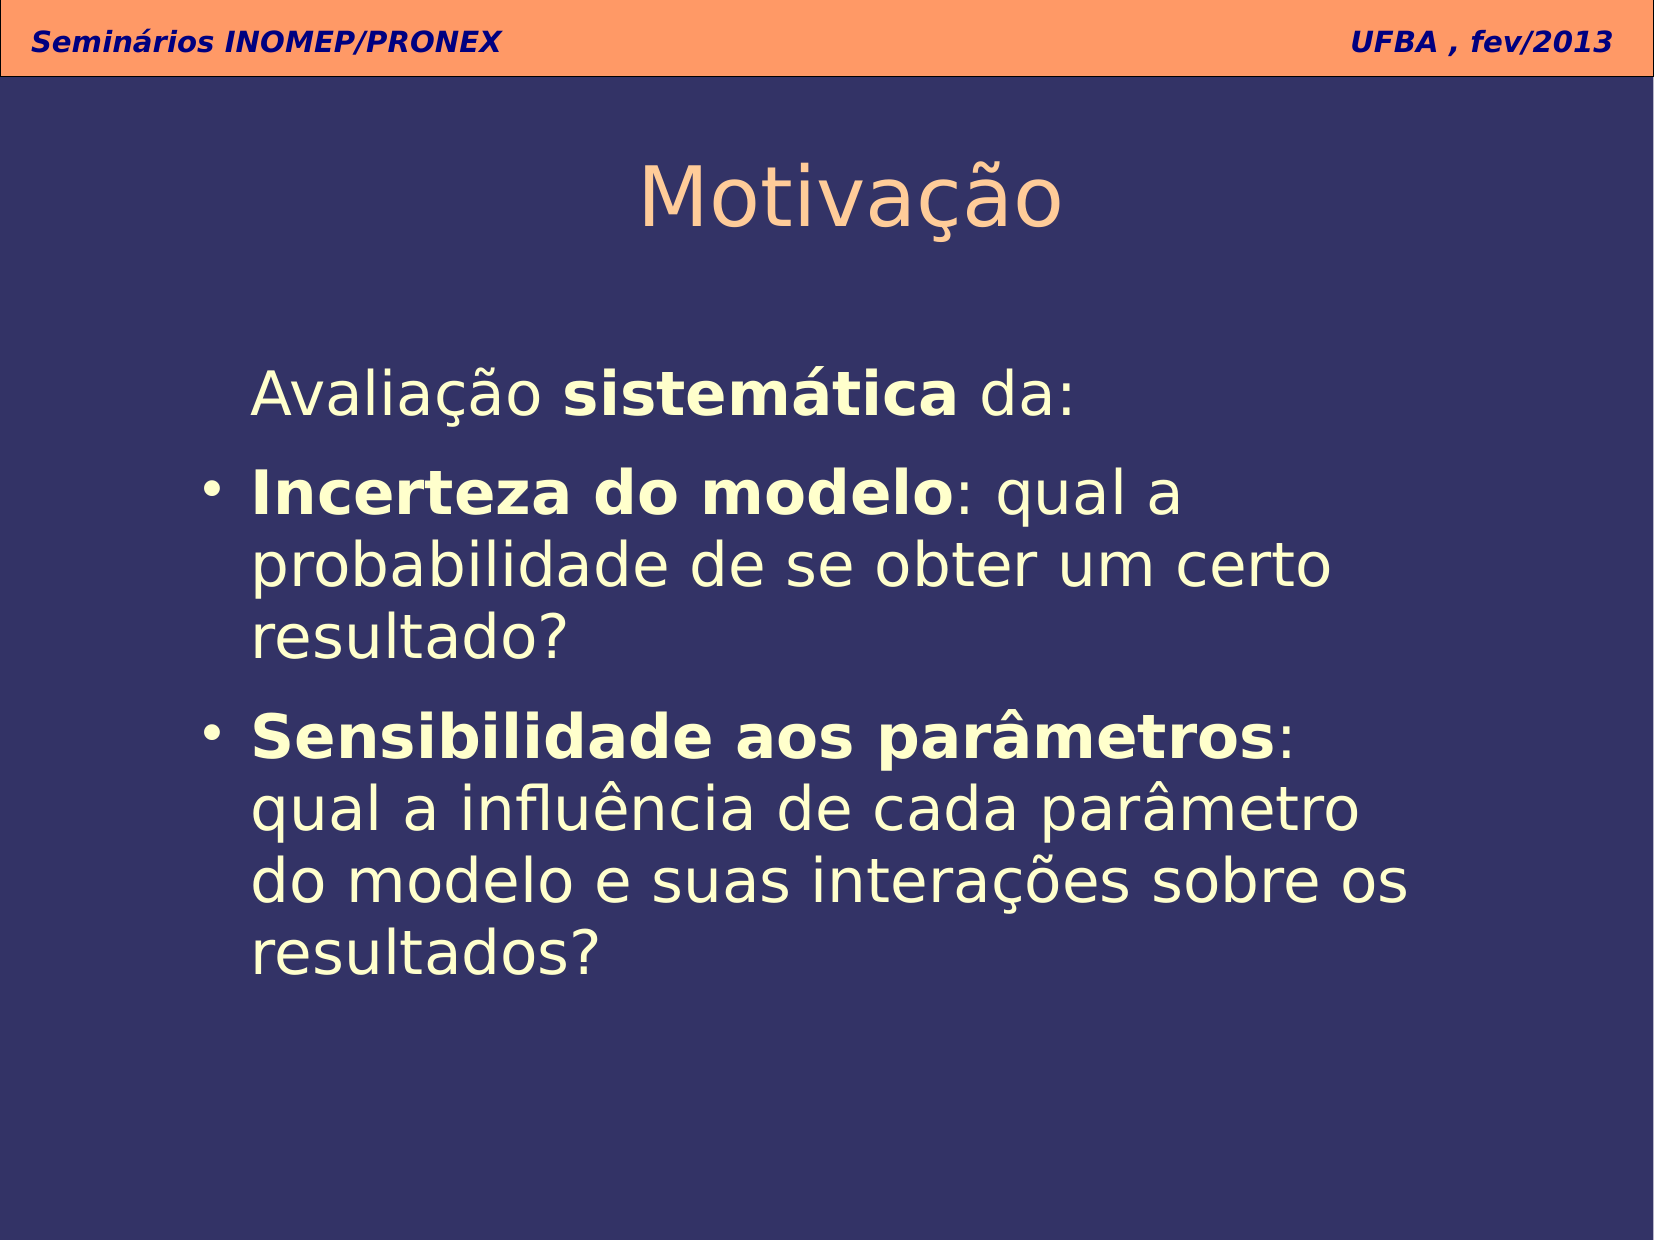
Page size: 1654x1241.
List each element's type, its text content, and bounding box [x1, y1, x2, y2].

title Motivação [68, 123, 1634, 271]
list Avaliação sistemática da: Incerteza do modelo: qual a probabilidade de se obter um certo resultado? Sensibilidade aos parâmetros: qual a influência de cada parâmetro do modelo e suas interações sobre os resultados? [185, 269, 1425, 992]
